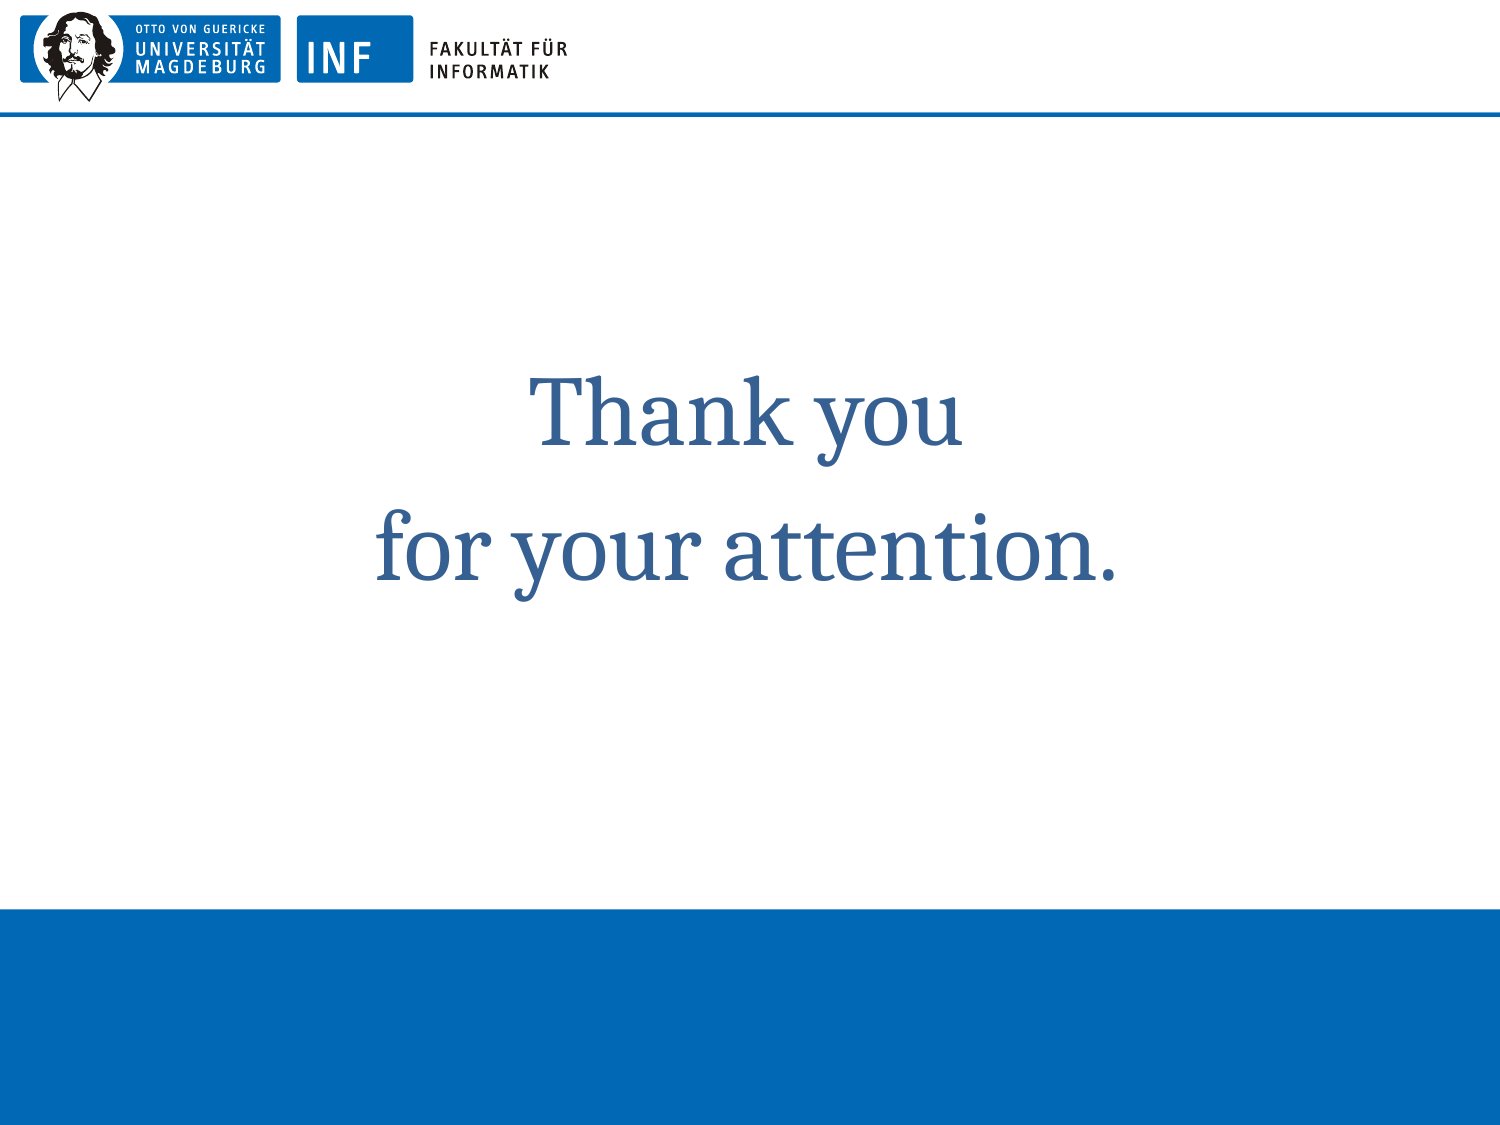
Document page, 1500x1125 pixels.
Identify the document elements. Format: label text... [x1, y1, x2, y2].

picture [20, 11, 567, 102]
text_box Thank you for your attention. [123, 338, 1371, 698]
text_box [0, 112, 1500, 117]
text_box [0, 909, 1500, 1125]
